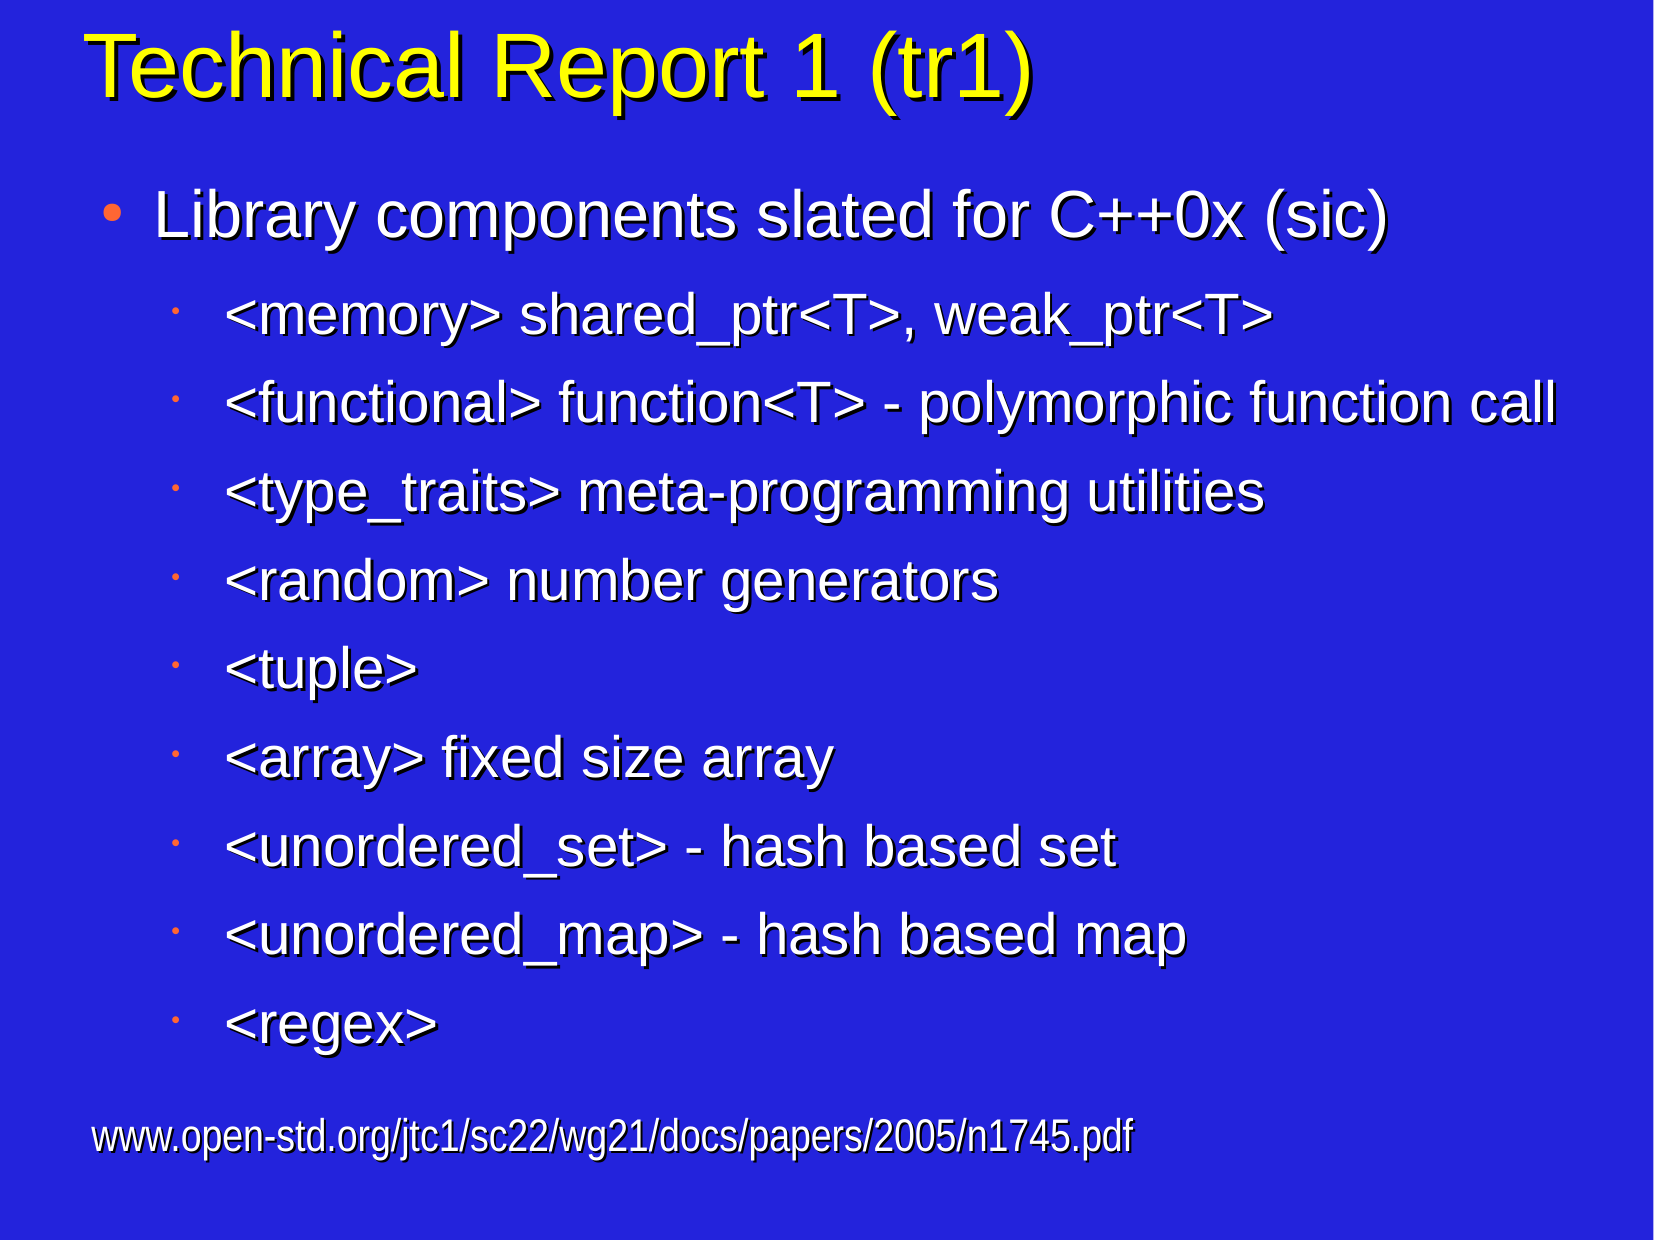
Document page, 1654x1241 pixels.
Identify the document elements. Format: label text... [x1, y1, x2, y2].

title Technical Report 1 (tr1) [82, 2, 1571, 130]
text_box www.open-std.org/jtc1/sc22/wg21/docs/papers/2005/n1745.pdf [76, 1098, 1229, 1169]
list Library components slated for C++0x (sic) <memory> shared_ptr<T>, weak_ptr<T> <functional> function<T> - polymorphic function call <type_traits> meta-programming utilities <random> number generators <tuple> <array> fixed size array <unordered_set> - hash based set <unordered_map> - hash based map <regex> [82, 177, 1571, 1182]
